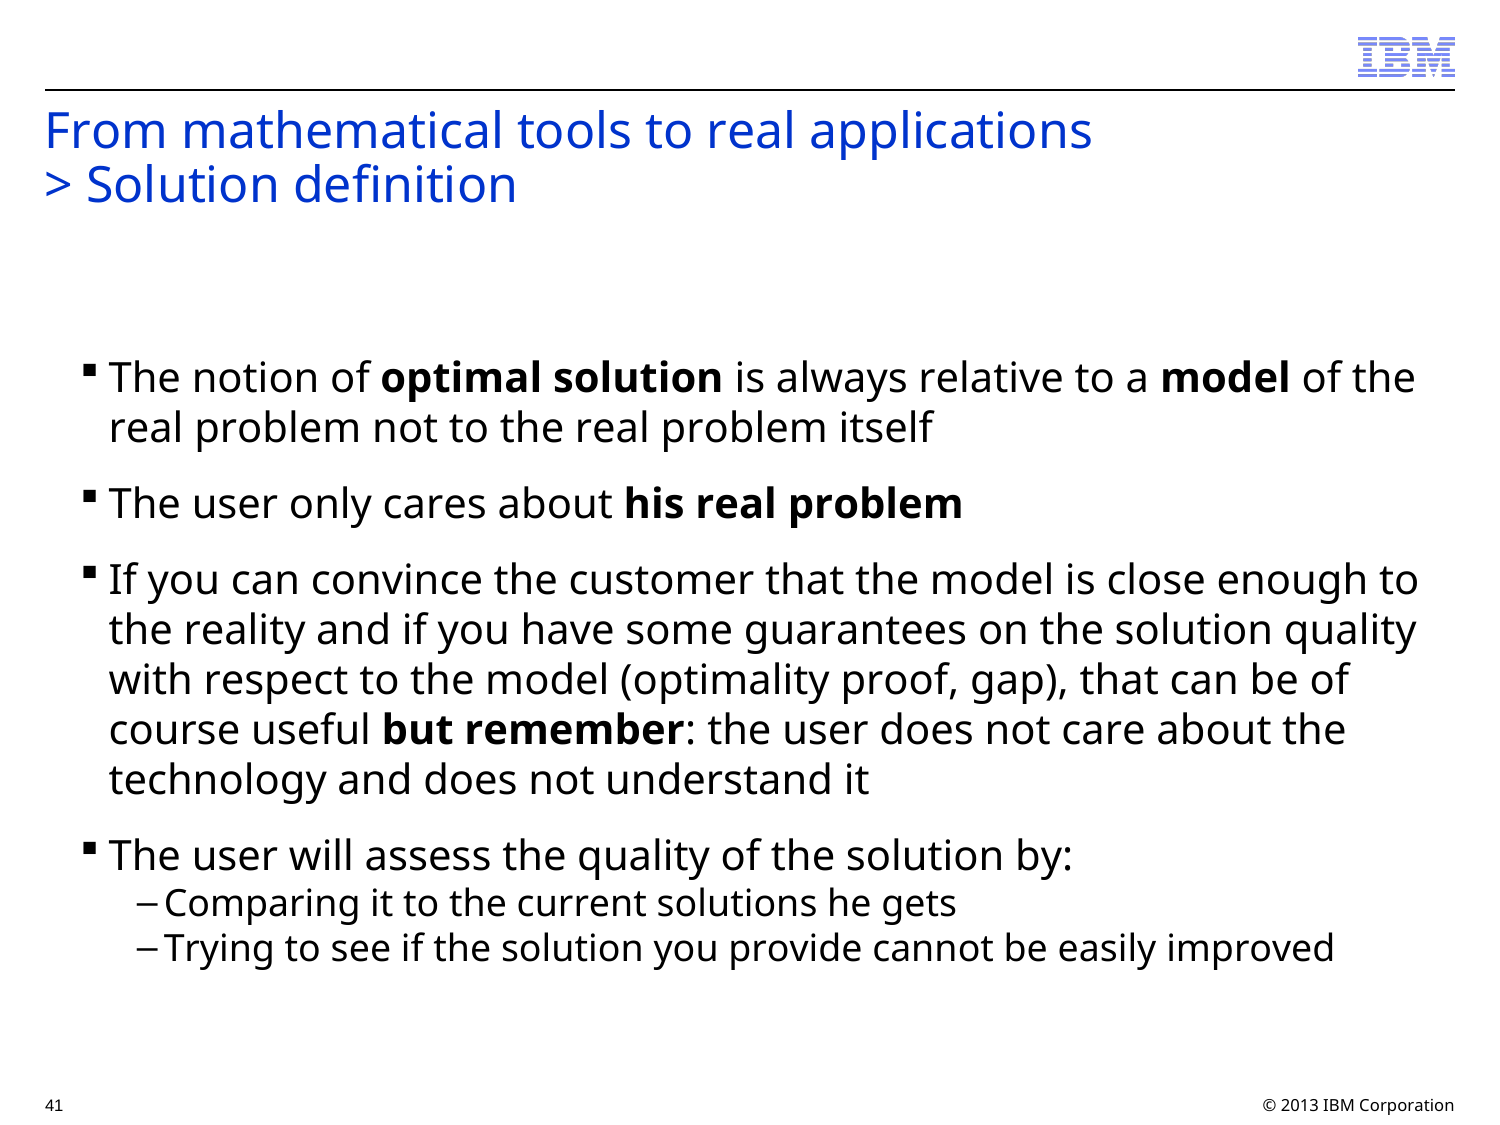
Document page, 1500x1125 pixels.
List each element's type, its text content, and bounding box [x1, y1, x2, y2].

list [29, 307, 1455, 1000]
title From mathematical tools to real applications > Solution definition [29, 97, 1455, 279]
picture [1358, 37, 1455, 77]
text_box The notion of optimal solution is always relative to a model of the real problem not to the real problem itself The user only cares about his real problem If you can convince the customer that the model is close enough to the reality and if you have some guarantees on the solution quality with respect to the model (optimality proof, gap), that can be of course useful but remember: the user does not care about the technology and does not understand it The user will assess the quality of the solution by: Comparing it to the current solutions he gets Trying to see if the solution you provide cannot be easily improved [65, 342, 1491, 1035]
